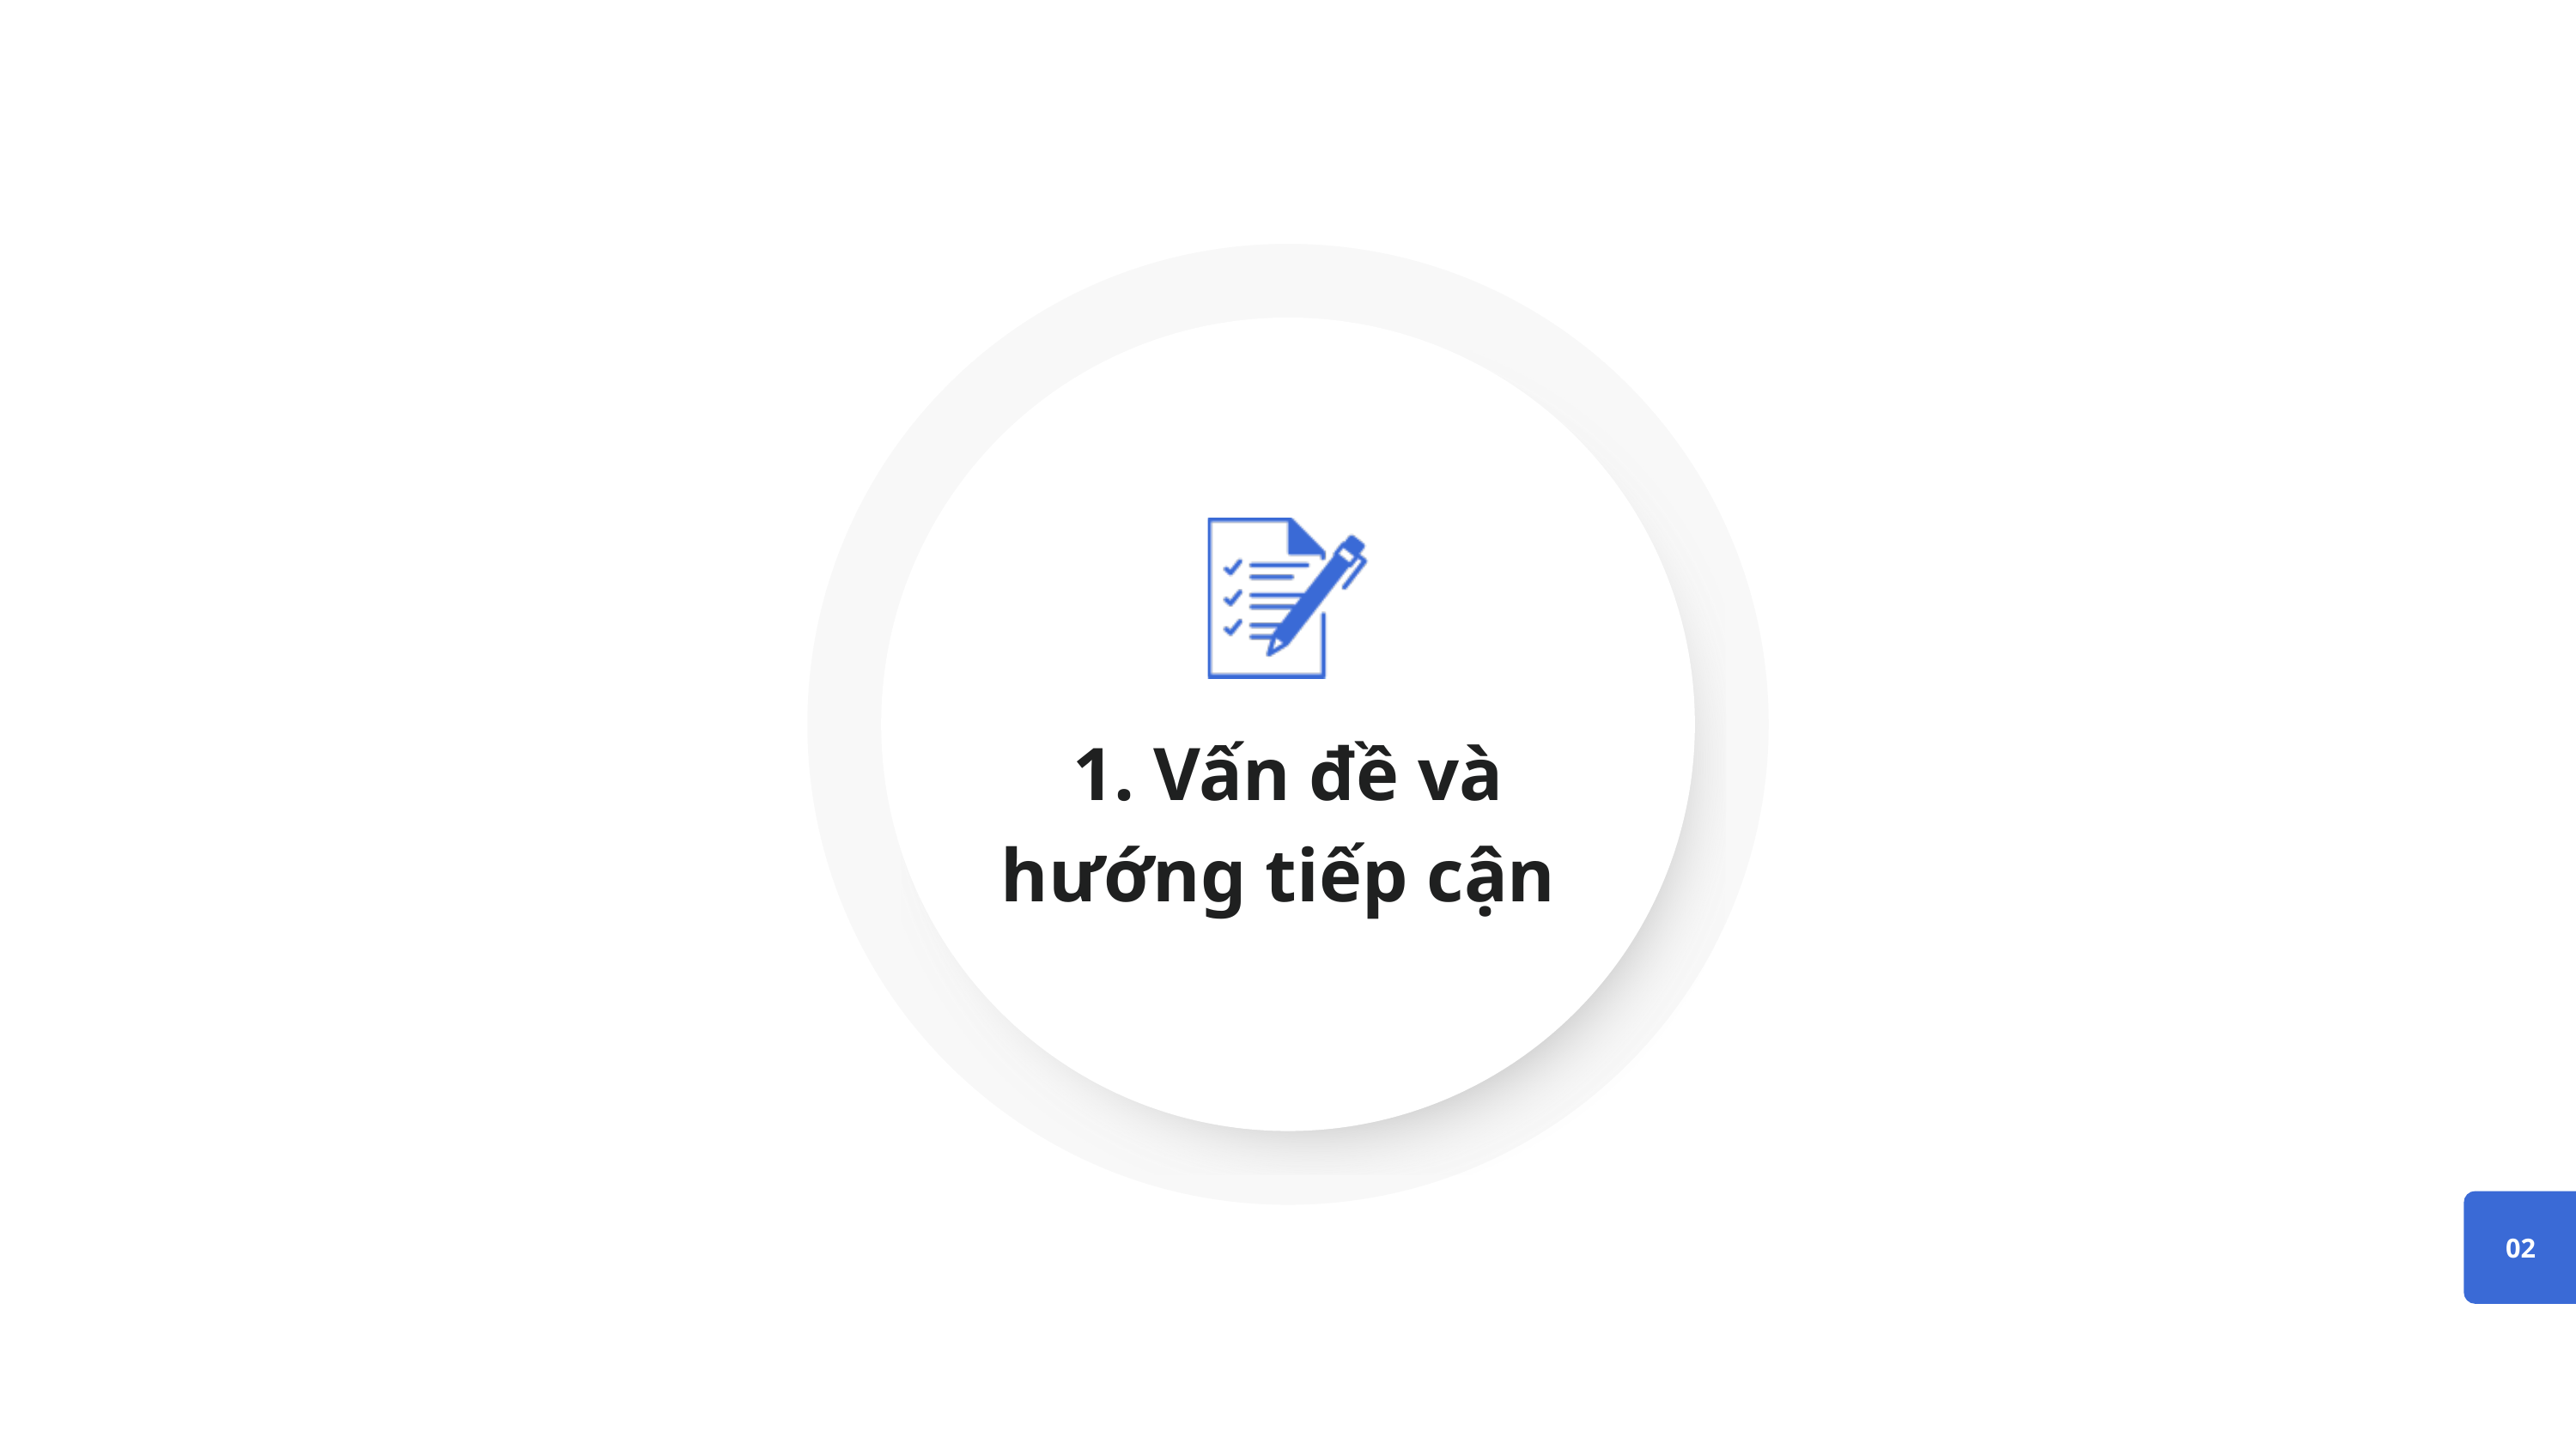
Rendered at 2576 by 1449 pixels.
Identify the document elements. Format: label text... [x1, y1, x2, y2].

text_box 02 [2489, 1226, 2553, 1264]
text_box 1. Vấn đề và hướng tiếp cận [991, 712, 1585, 912]
text_box [807, 244, 1769, 1205]
text_box [2464, 1185, 2576, 1304]
